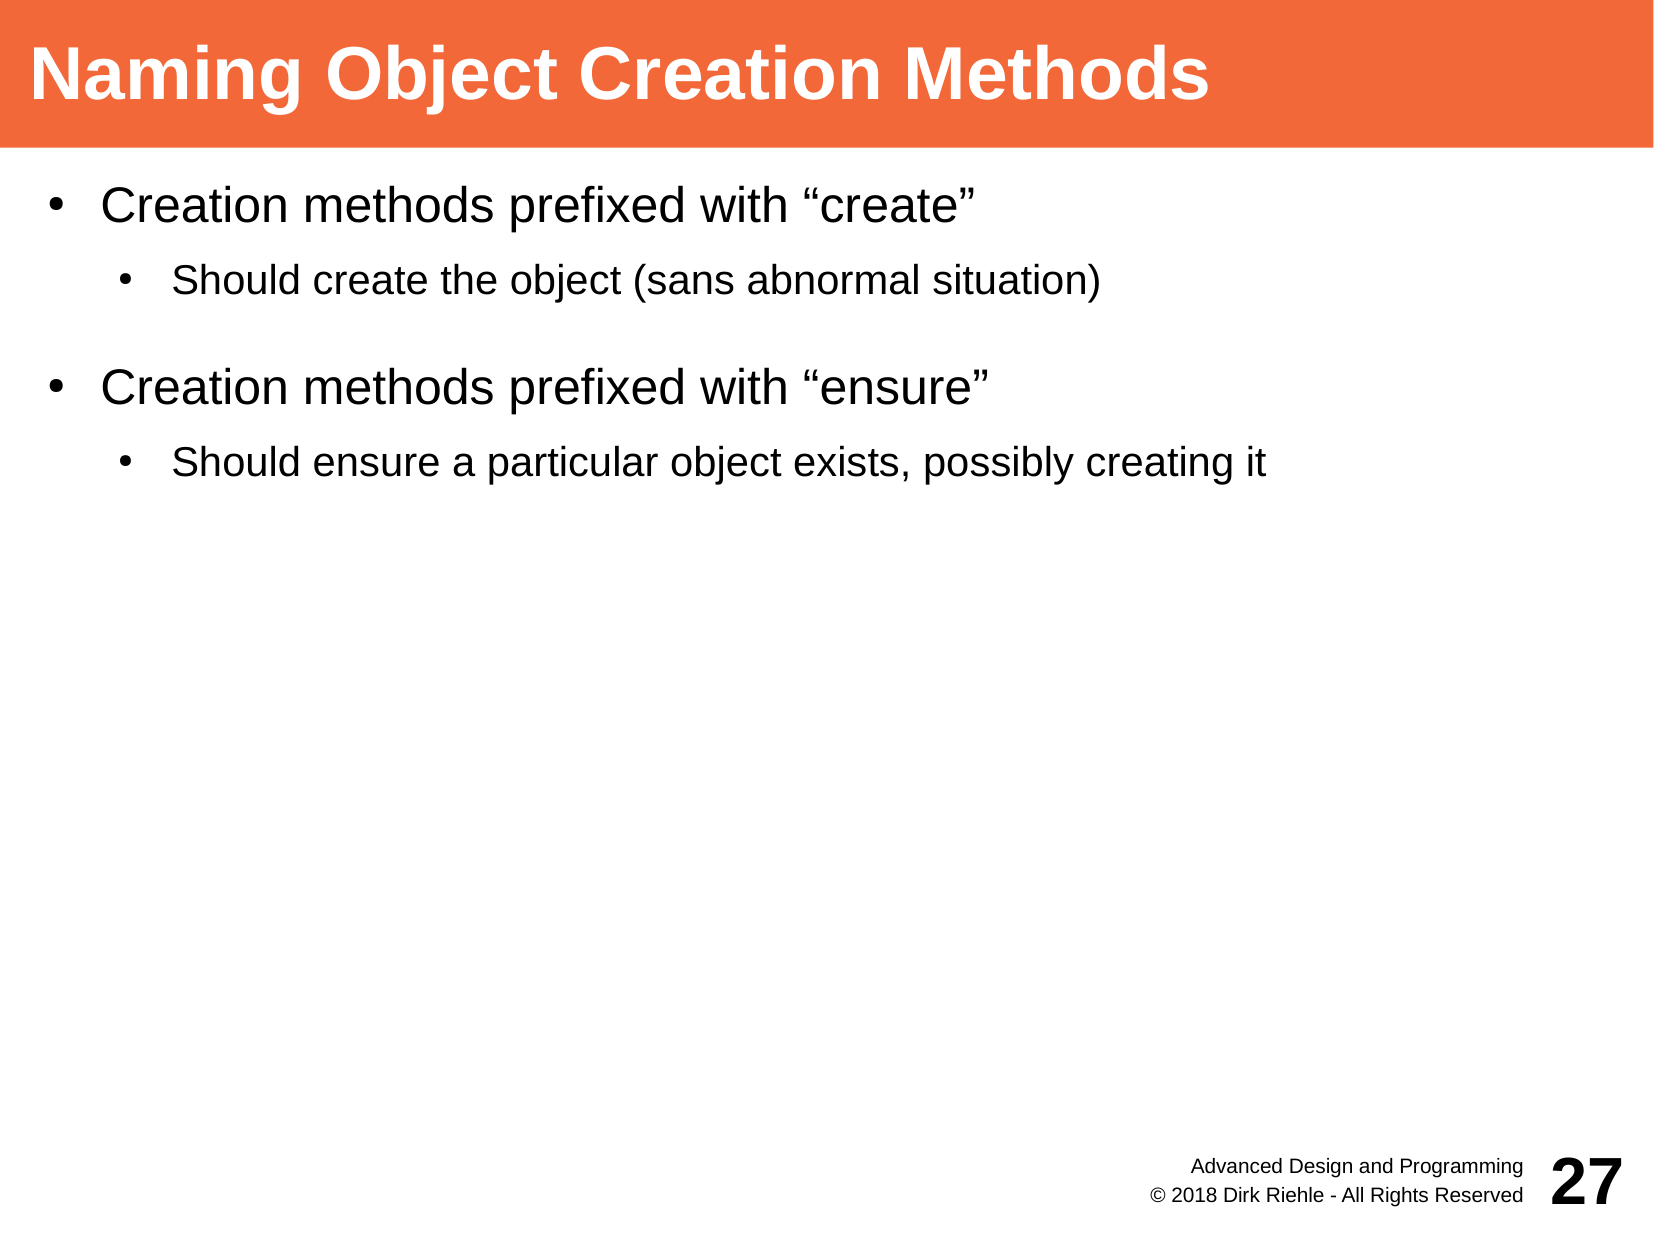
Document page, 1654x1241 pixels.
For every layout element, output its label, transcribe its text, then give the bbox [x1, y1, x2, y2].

title Naming Object Creation Methods [0, 0, 1654, 148]
list Creation methods prefixed with “create” Should create the object (sans abnormal situation) Creation methods prefixed with “ensure” Should ensure a particular object exists, possibly creating it [29, 177, 1625, 1063]
